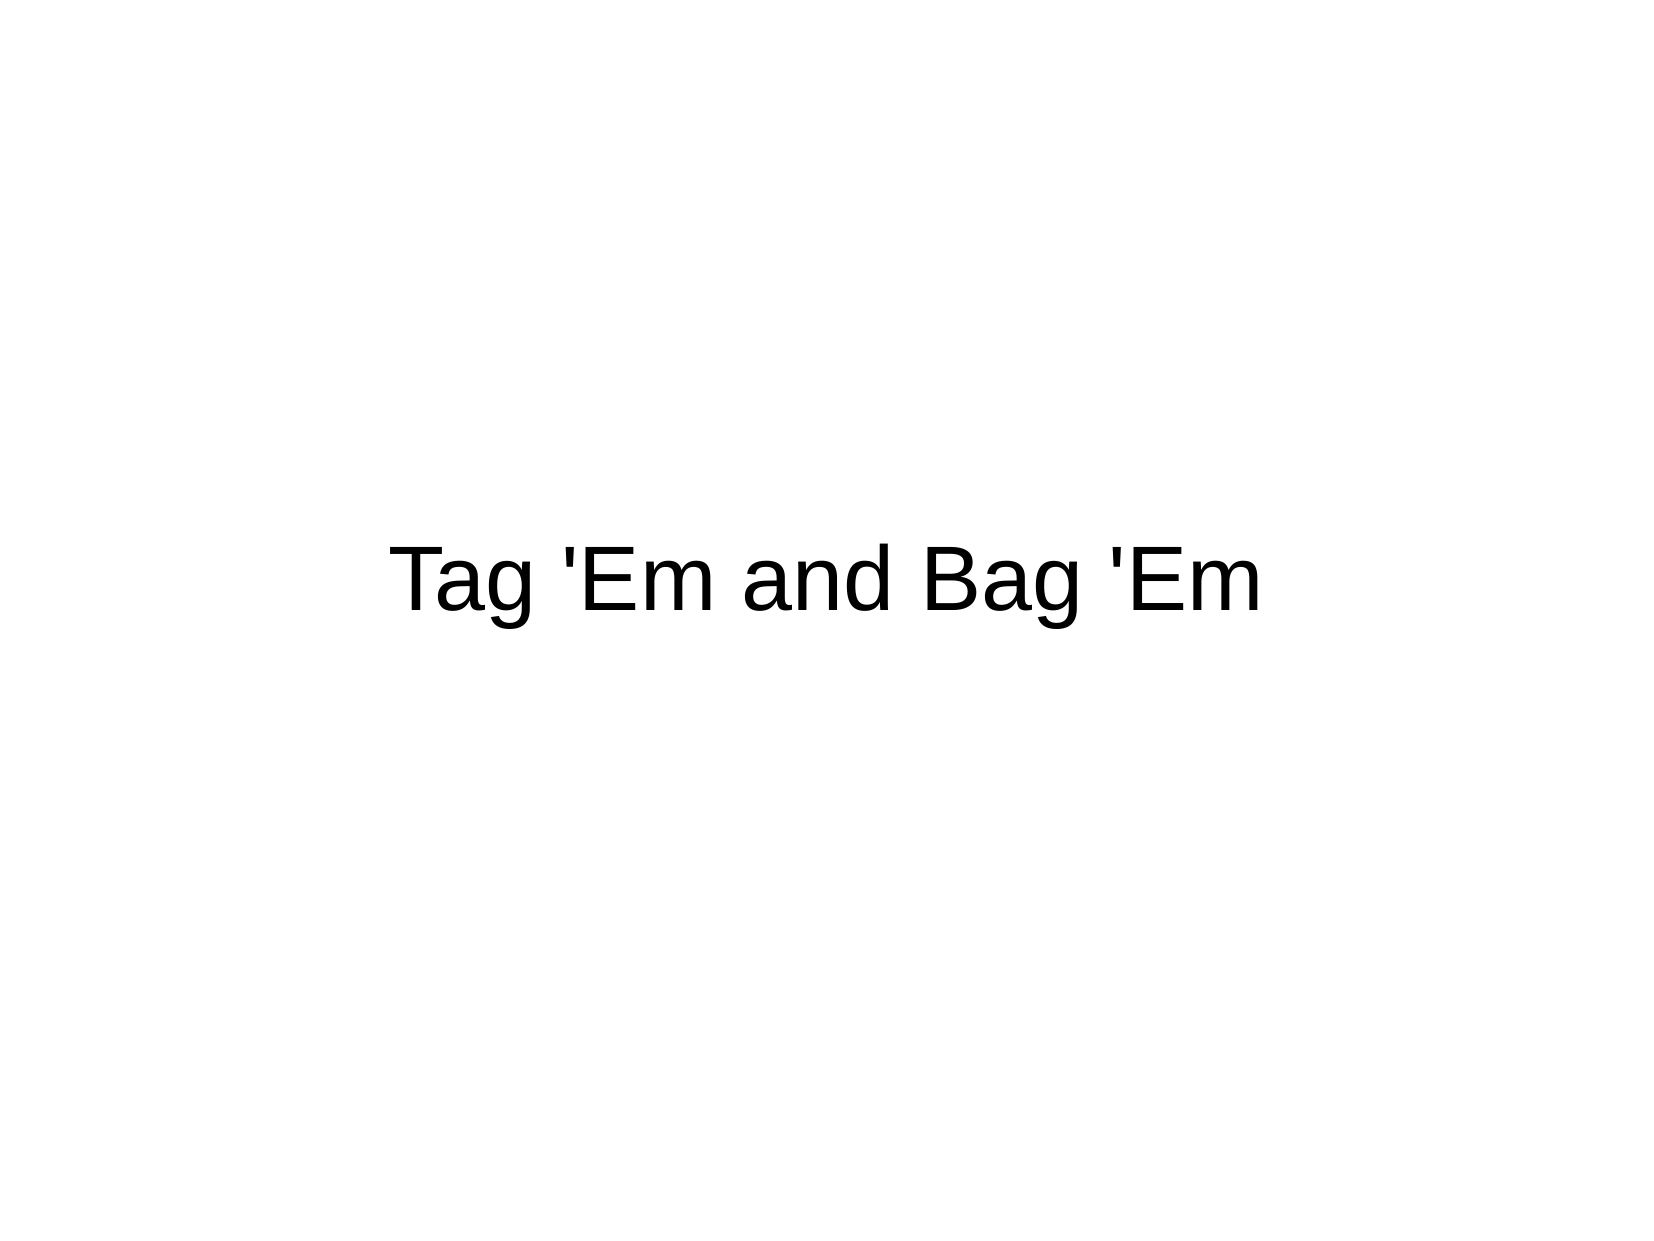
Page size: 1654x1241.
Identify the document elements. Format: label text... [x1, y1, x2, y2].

subtitle Tag 'Em and Bag 'Em [82, 49, 1571, 1109]
